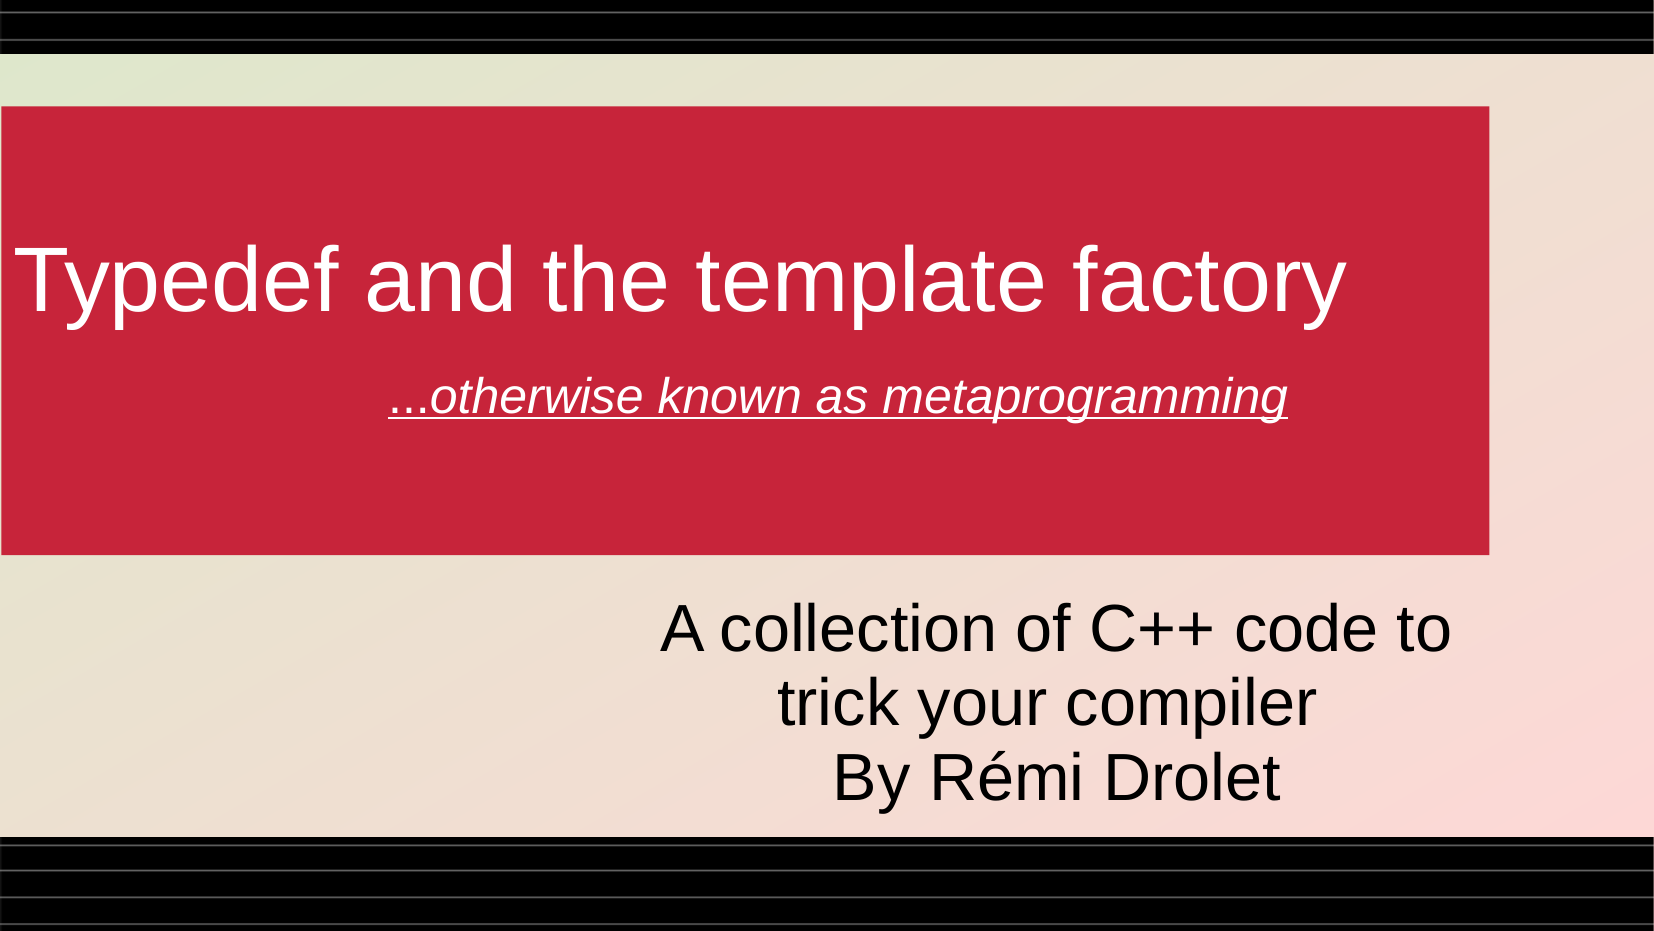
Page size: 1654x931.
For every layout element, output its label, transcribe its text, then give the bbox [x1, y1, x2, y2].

subtitle A collection of C++ code to trick your compiler By Rémi Drolet [625, 590, 1489, 815]
picture [0, 0, 1654, 54]
title Typedef and the template factory ...otherwise known as metaprogramming [1, 106, 1490, 556]
picture [0, 837, 1654, 931]
